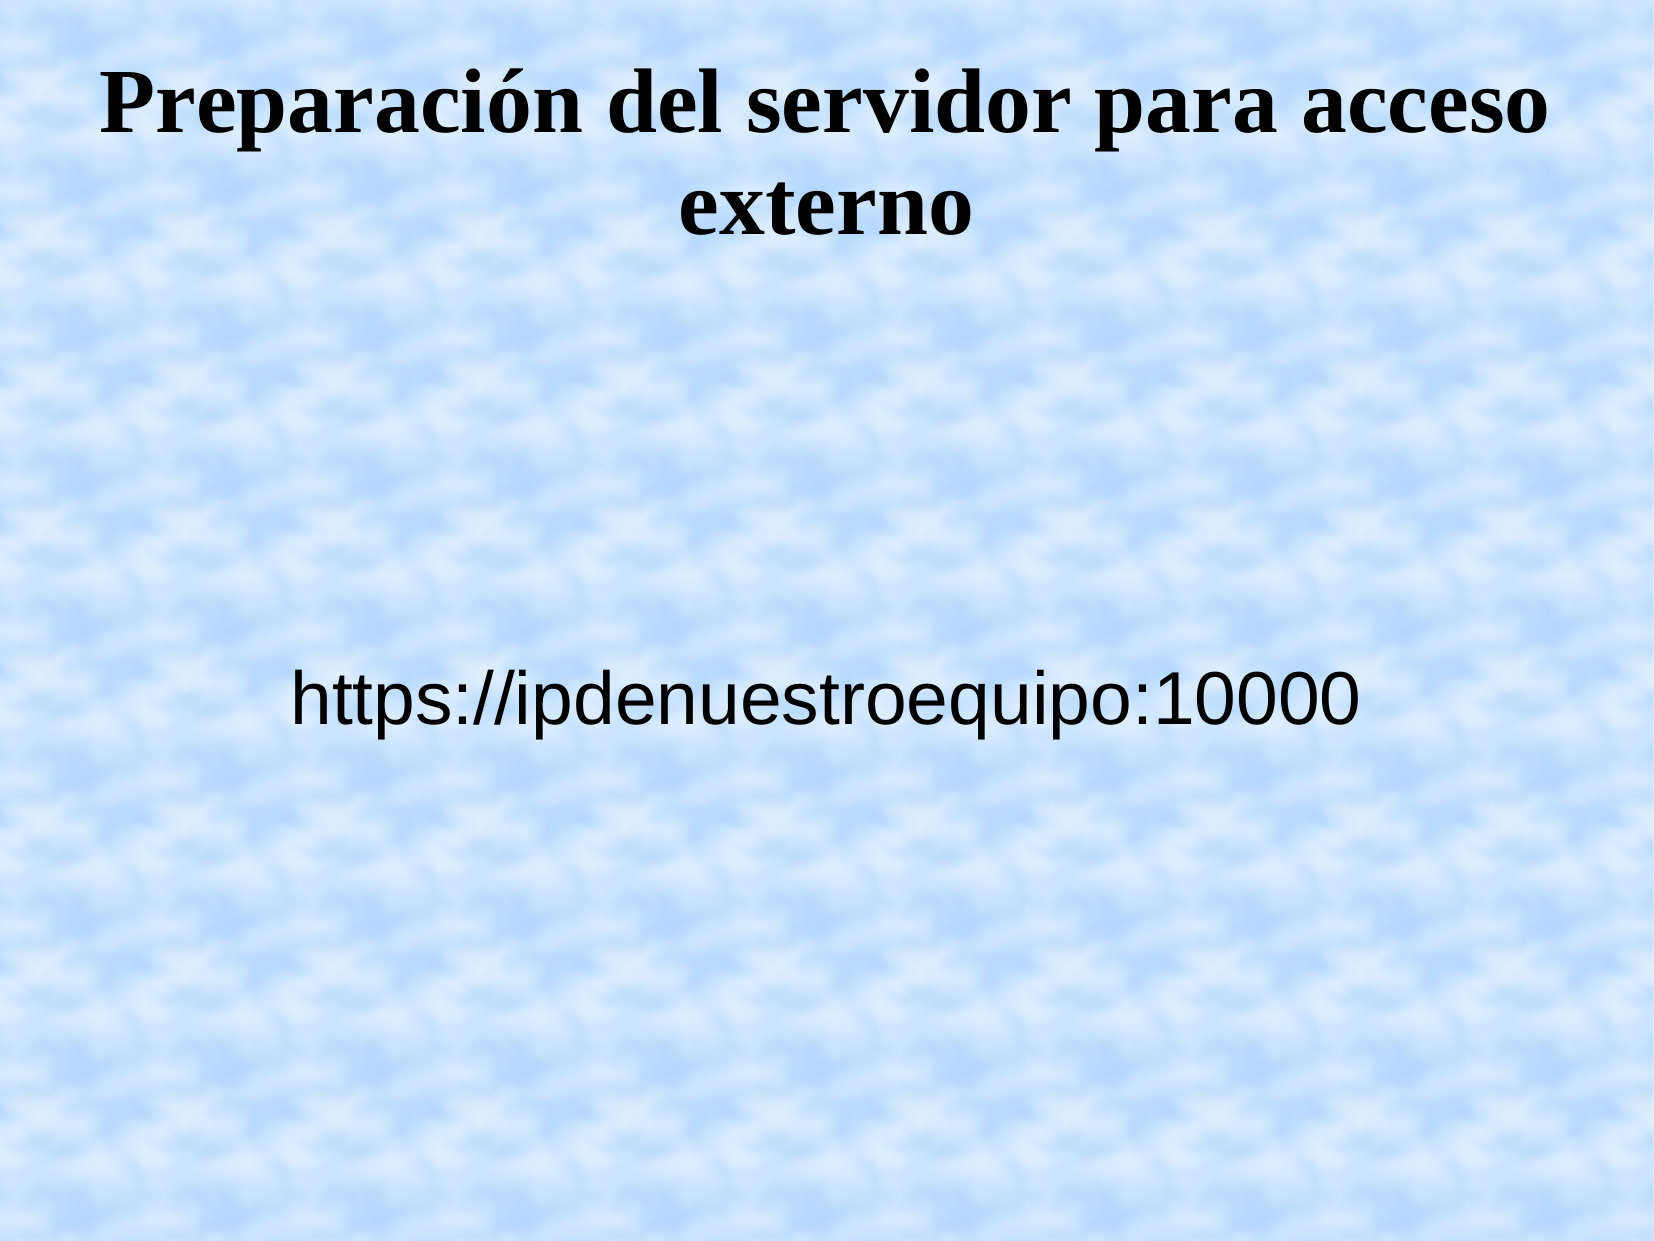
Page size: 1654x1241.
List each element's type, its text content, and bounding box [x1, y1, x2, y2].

picture [0, 0, 1654, 1241]
title Preparación del servidor para acceso externo [82, 33, 1571, 273]
subtitle https://ipdenuestroequipo:10000 [82, 297, 1571, 1102]
